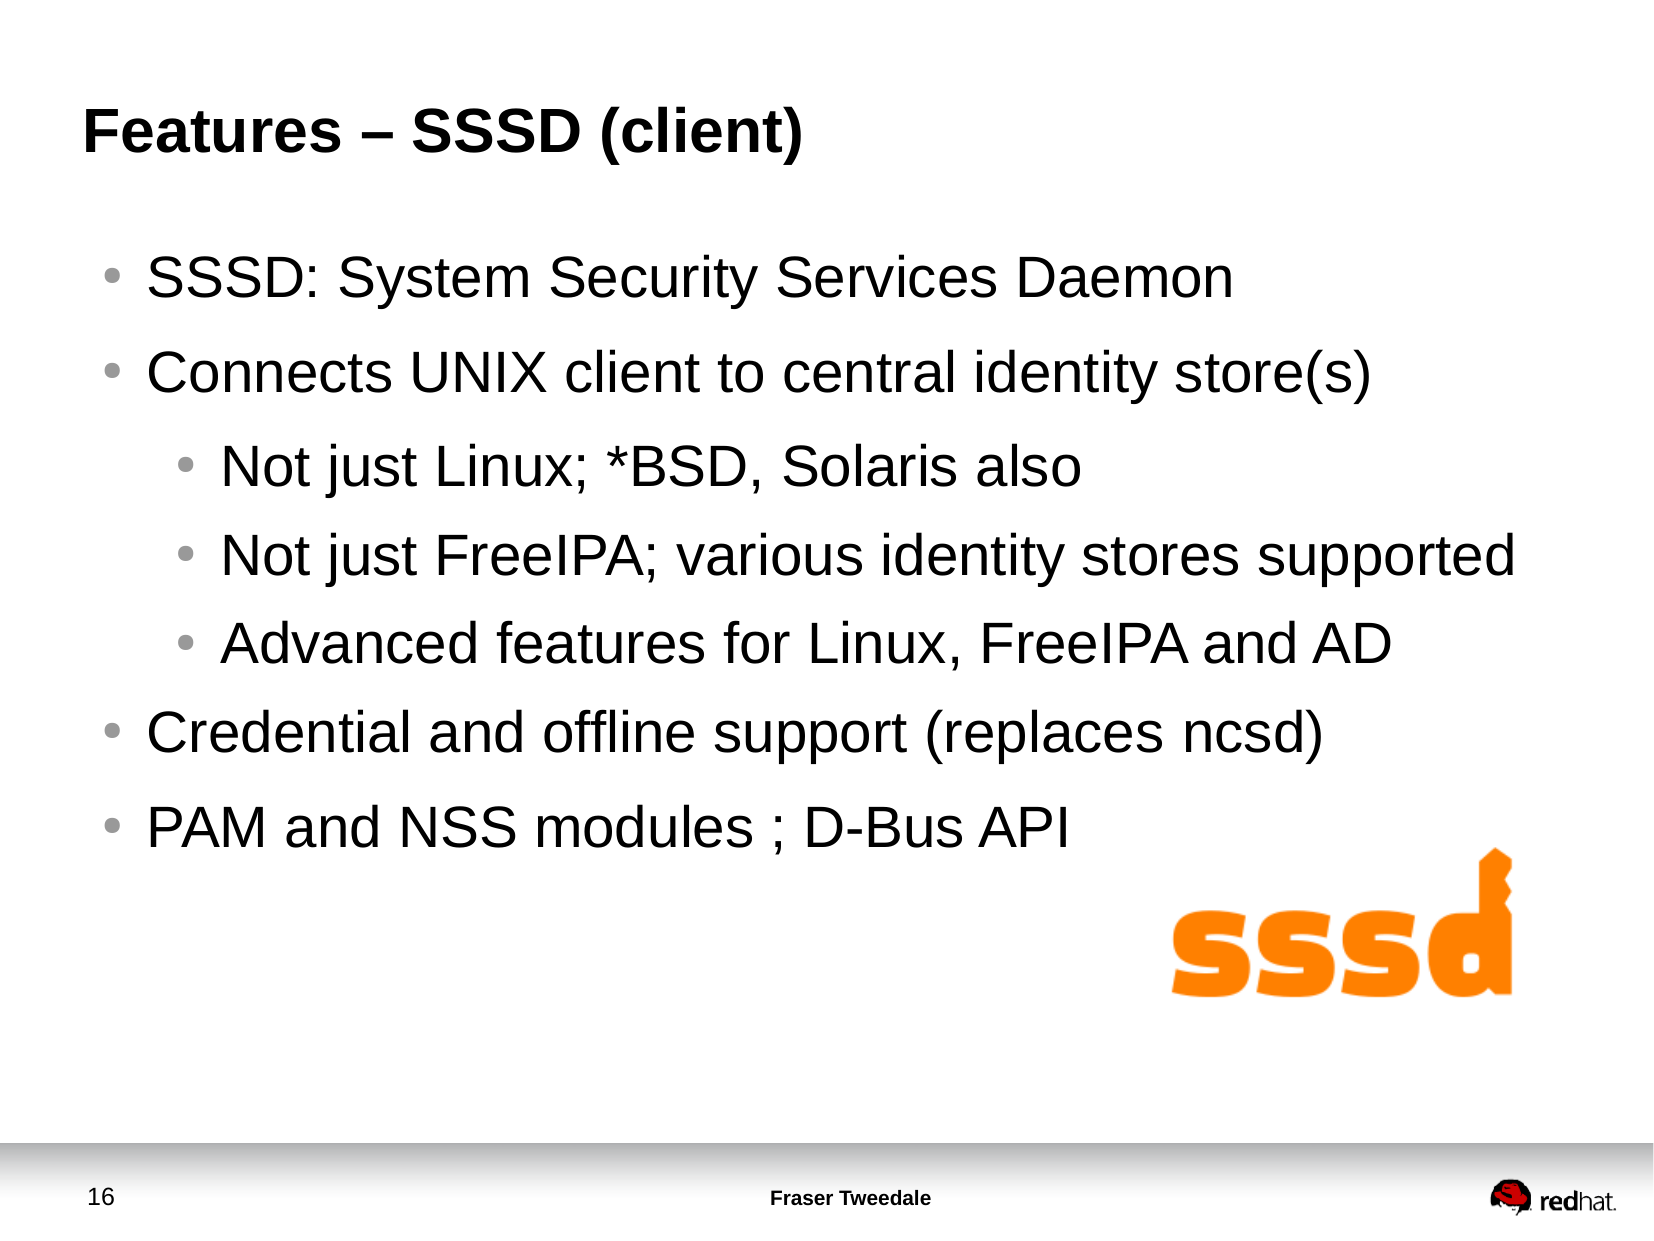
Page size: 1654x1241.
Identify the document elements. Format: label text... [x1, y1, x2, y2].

picture [0, 1143, 1654, 1241]
list SSSD: System Security Services Daemon Connects UNIX client to central identity store(s) Not just Linux; *BSD, Solaris also Not just FreeIPA; various identity stores supported Advanced features for Linux, FreeIPA and AD Credential and offline support (replaces ncsd) PAM and NSS modules ; D-Bus API [86, 244, 1576, 1039]
title Features – SSSD (client) [82, 37, 1571, 226]
picture [1155, 824, 1531, 1013]
